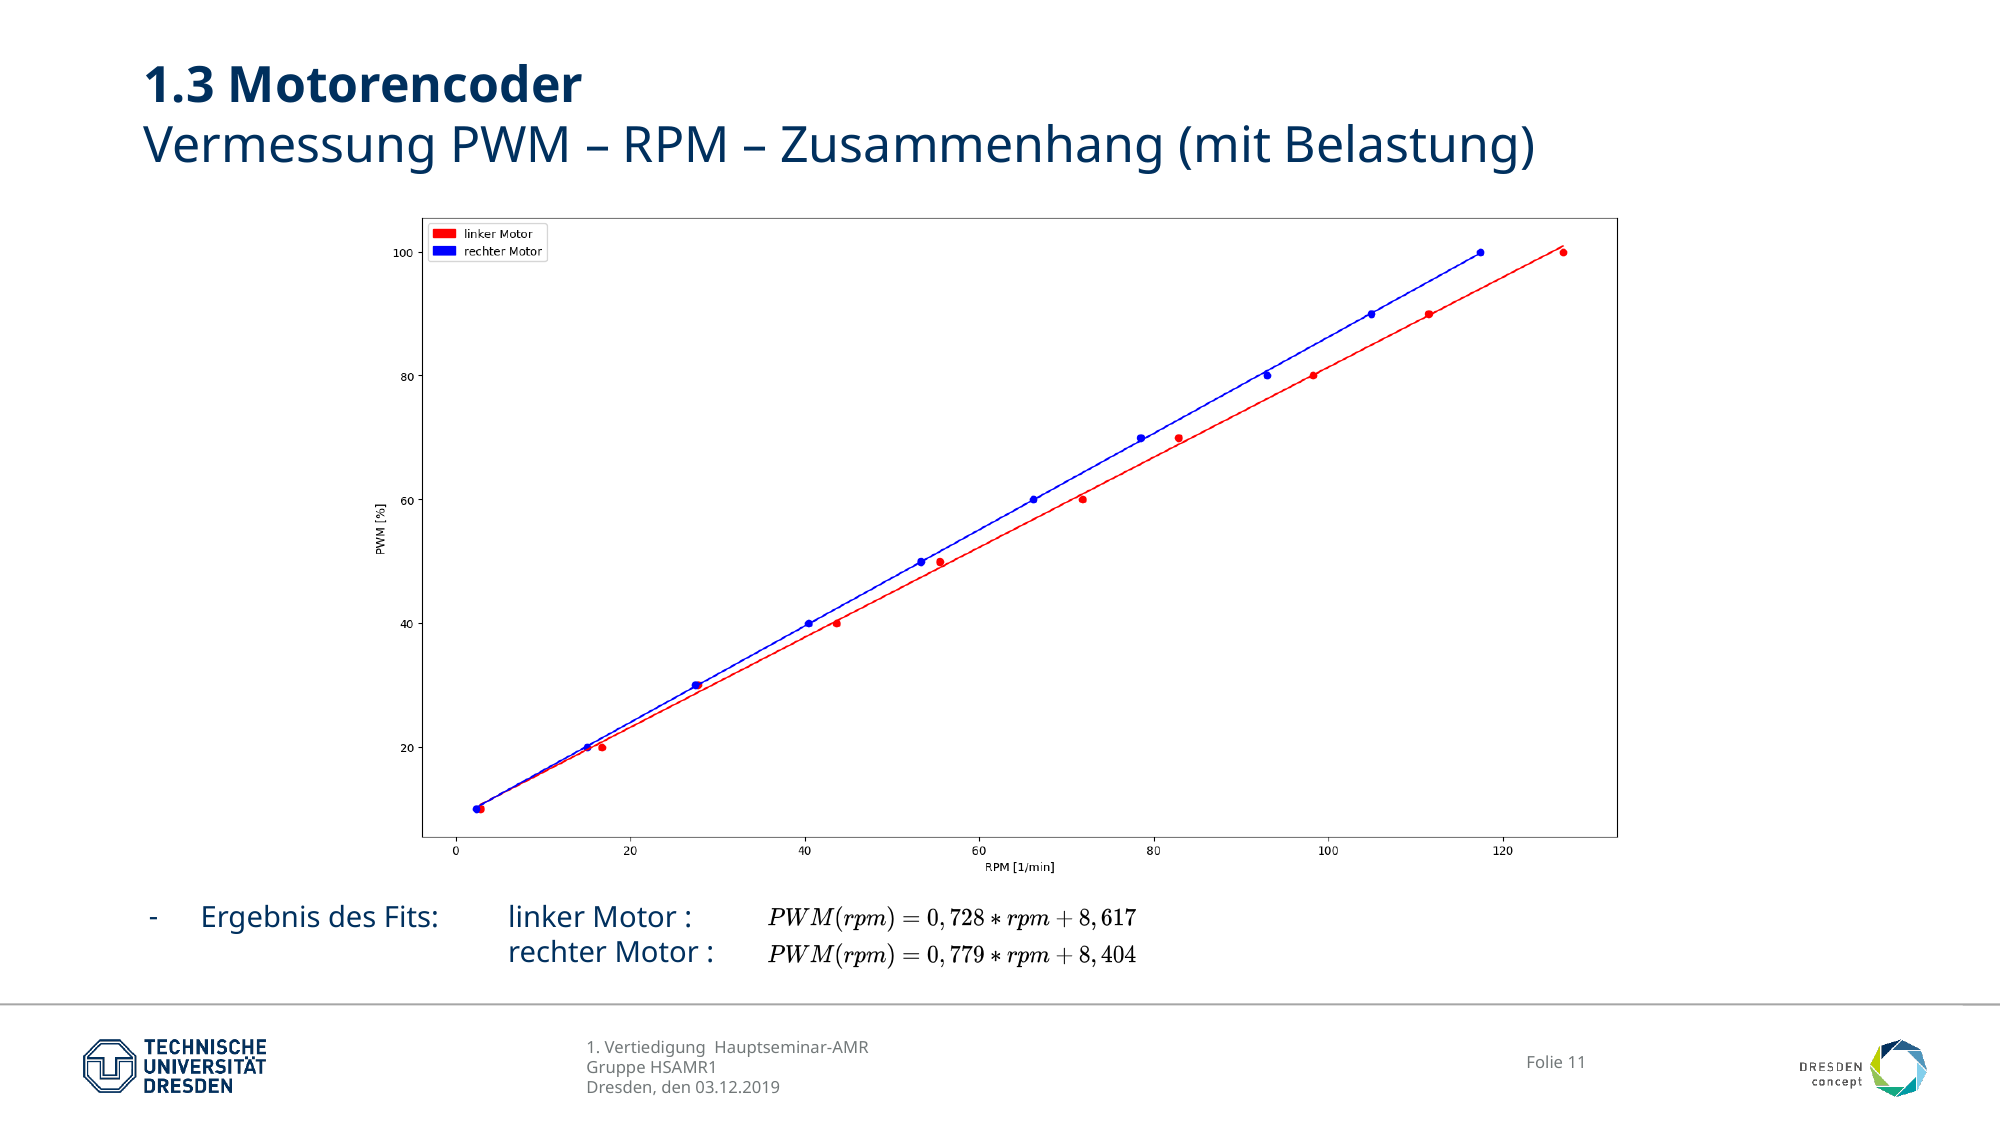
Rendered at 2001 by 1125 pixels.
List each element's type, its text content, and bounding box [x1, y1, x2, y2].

picture [229, 169, 1771, 883]
picture [763, 904, 1140, 934]
text_box Ergebnis des Fits: linker Motor : rechter Motor : [110, 883, 1890, 983]
picture [763, 941, 1140, 971]
picture [1800, 1039, 1927, 1097]
picture [83, 1039, 266, 1093]
title 1.3 Motorencoder Vermessung PWM – RPM – Zusammenhang (mit Belastung) [143, 56, 1880, 169]
